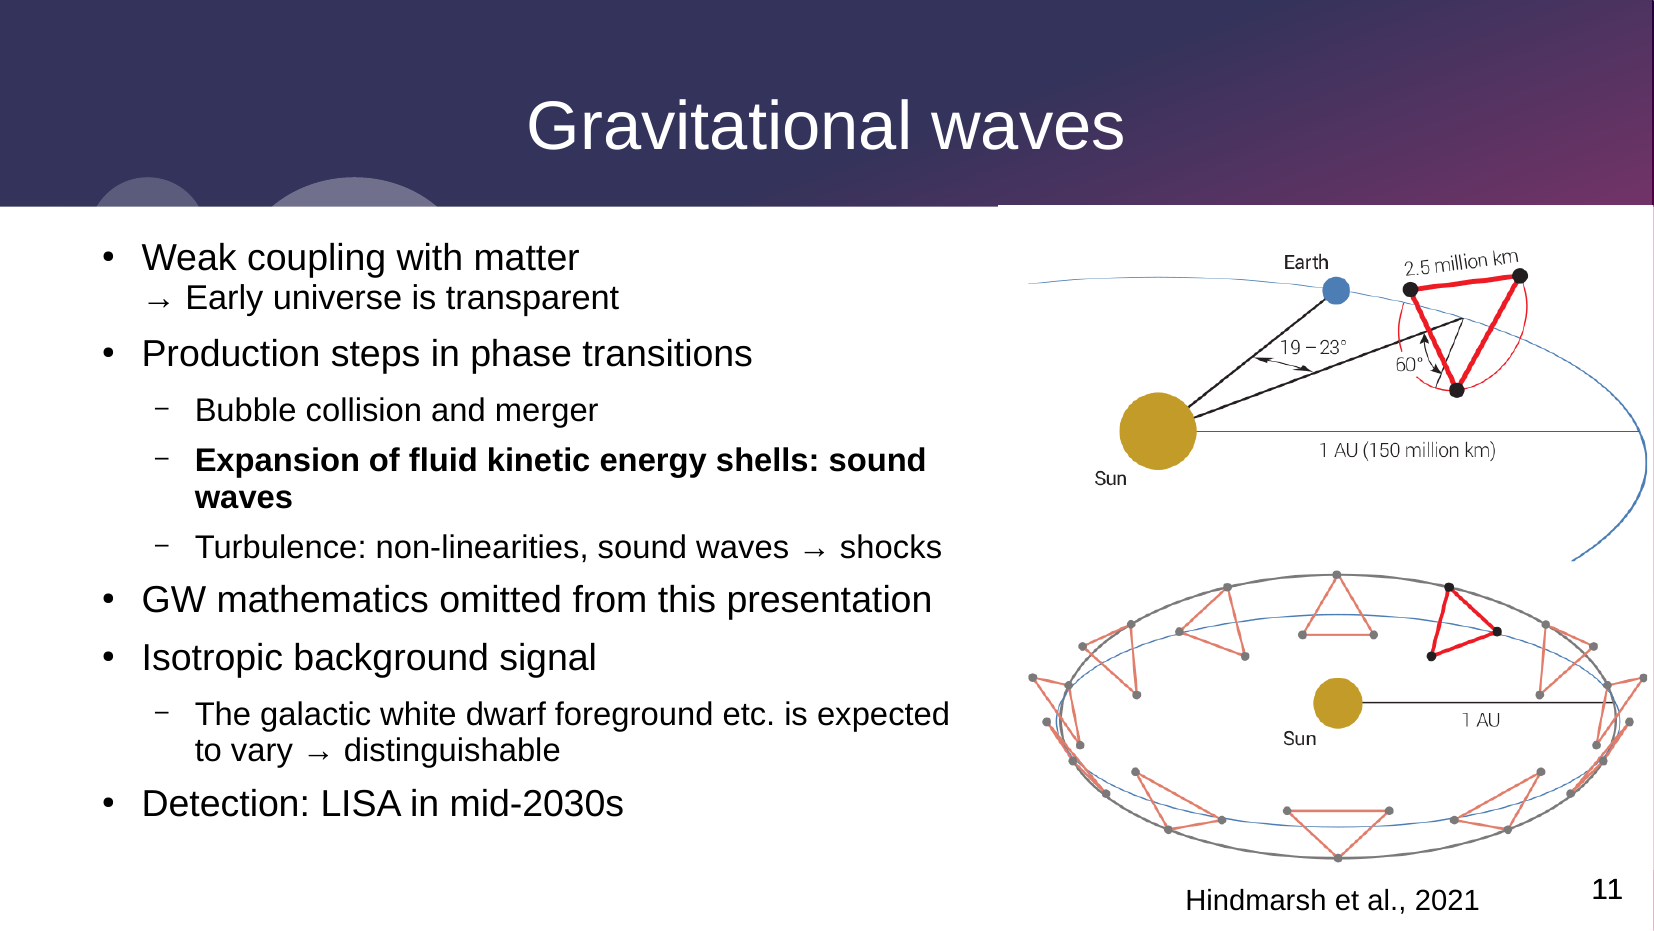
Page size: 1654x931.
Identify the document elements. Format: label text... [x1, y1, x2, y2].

picture [998, 205, 1654, 870]
title Gravitational waves [88, 44, 1565, 207]
list Weak coupling with matter → Early universe is transparent Production steps in phase transitions Bubble collision and merger Expansion of fluid kinetic energy shells: sound waves Turbulence: non-linearities, sound waves → shocks GW mathematics omitted from this presentation Isotropic background signal The galactic white dwarf foreground etc. is expected to vary → distinguishable Detection: LISA in mid-2030s [88, 236, 976, 827]
text_box Hindmarsh et al., 2021 [1170, 876, 1495, 925]
